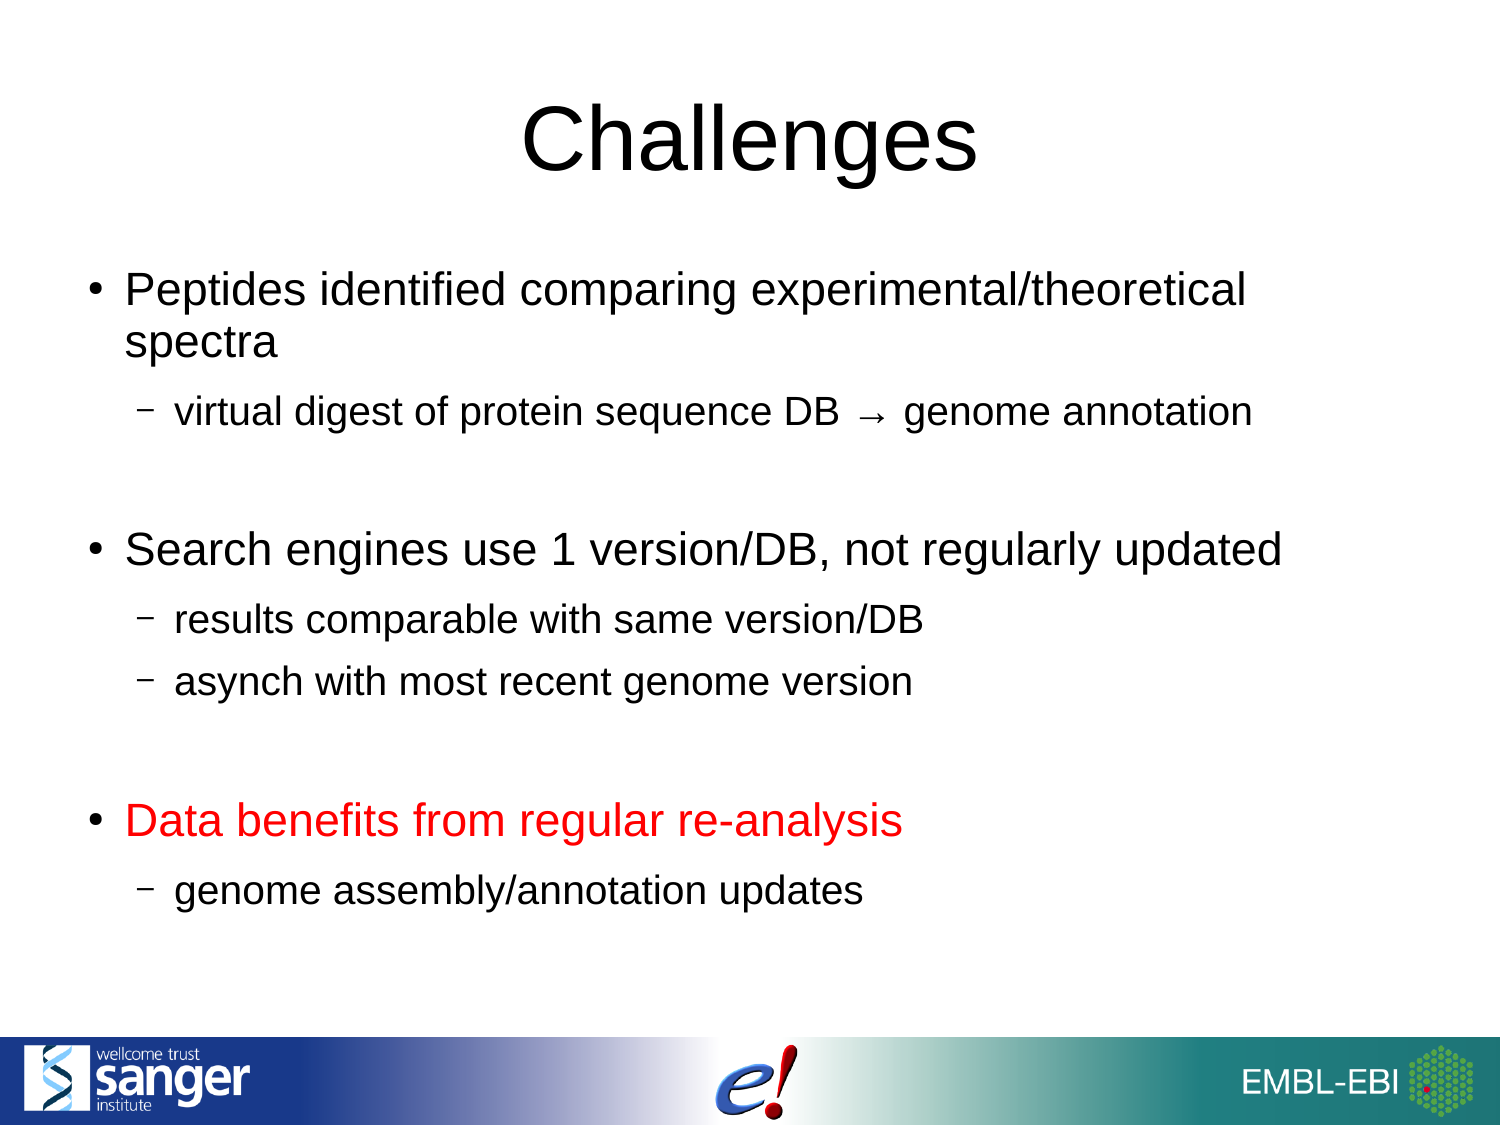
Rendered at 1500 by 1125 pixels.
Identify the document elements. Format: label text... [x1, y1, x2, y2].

list Peptides identified comparing experimental/theoretical spectra virtual digest of protein sequence DB → genome annotation Search engines use 1 version/DB, not regularly updated results comparable with same version/DB asynch with most recent genome version Data benefits from regular re-analysis genome assembly/annotation updates [75, 263, 1395, 916]
title Challenges [75, 44, 1425, 233]
picture [0, 1037, 1500, 1125]
